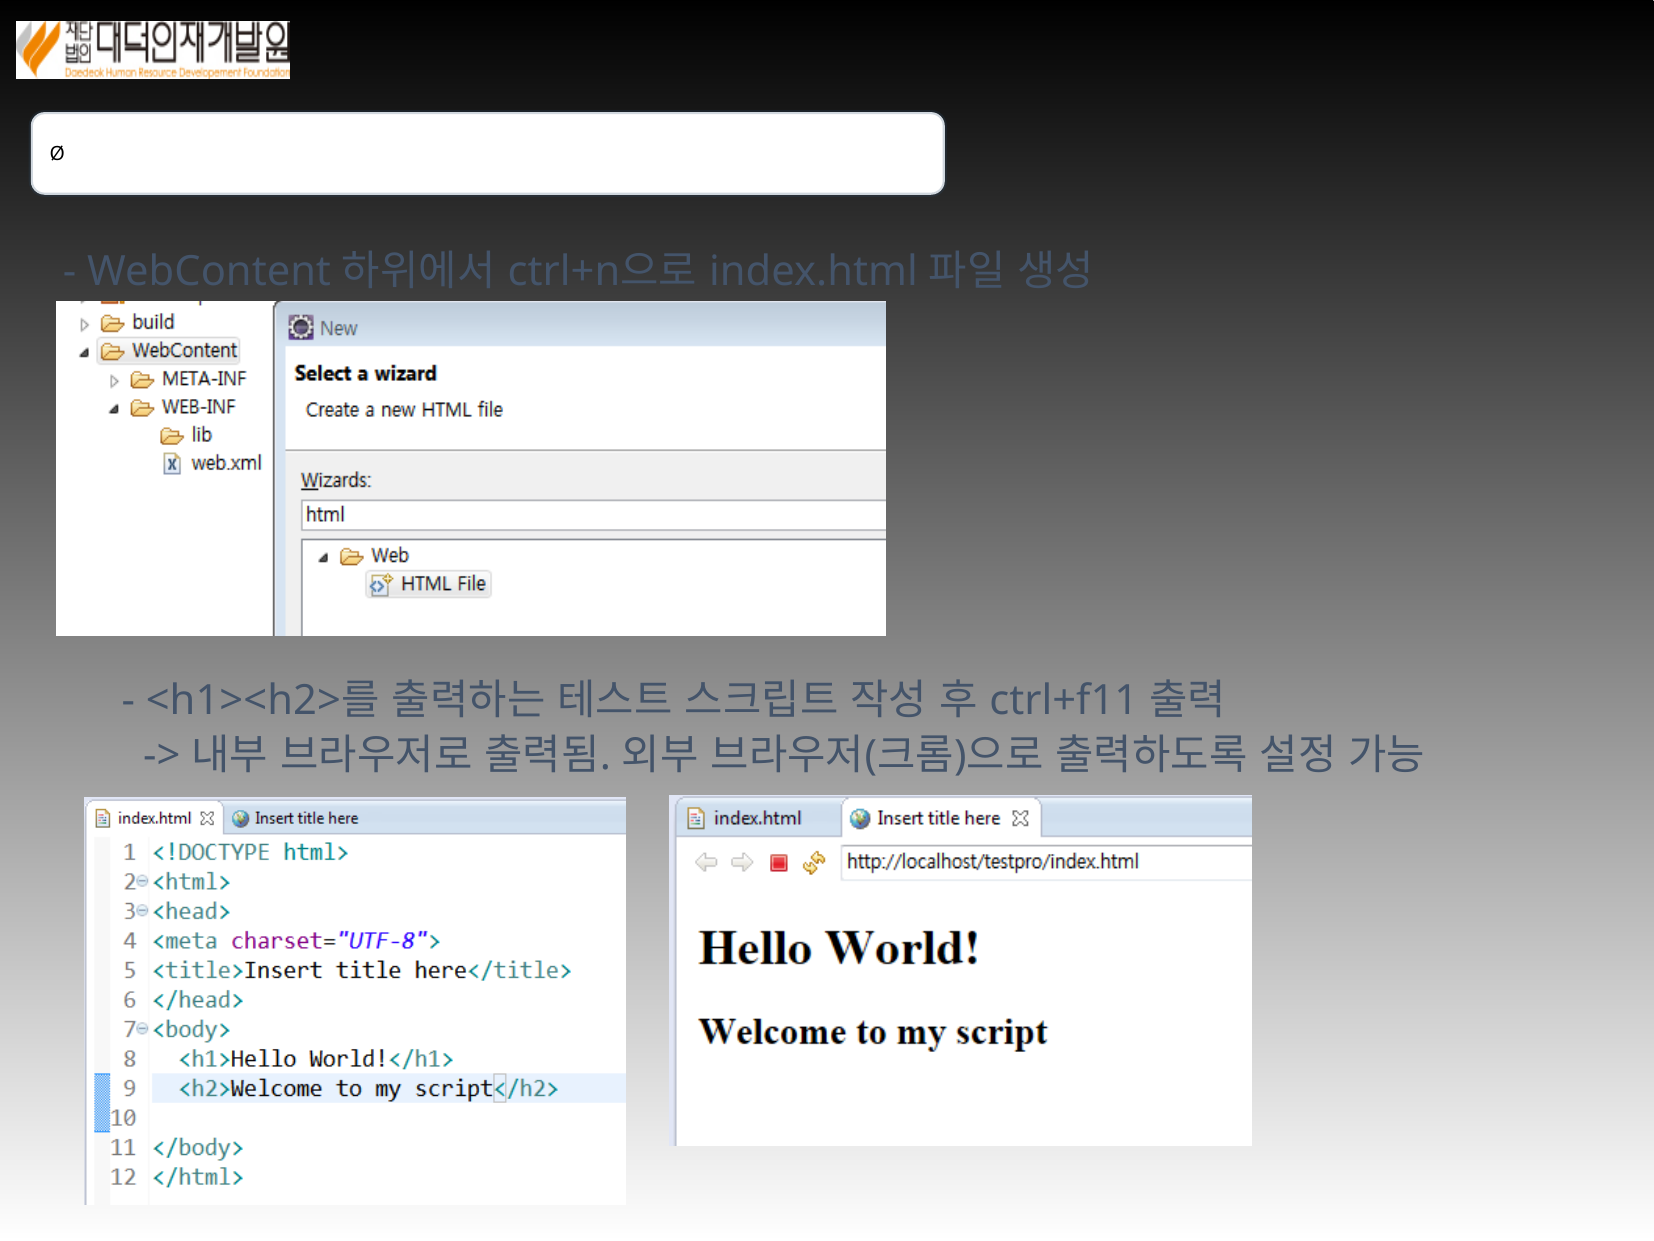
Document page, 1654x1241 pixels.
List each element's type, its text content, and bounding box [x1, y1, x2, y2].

picture [669, 795, 1252, 1146]
picture [84, 797, 626, 1205]
text_box - <h1><h2>를 출력하는 테스트 스크립트 작성 후 ctrl+f11 출력 -> 내부 브라우저로 출력됨. 외부 브라우저(크롬)으로 출력하도록 설정 가능 [23, 660, 1524, 786]
text_box 테스트 출력 [30, 112, 945, 195]
text_box - WebContent 하위에서 ctrl+n으로 index.html 파일 생성 [23, 231, 1134, 302]
picture [16, 21, 290, 79]
picture [56, 301, 886, 636]
